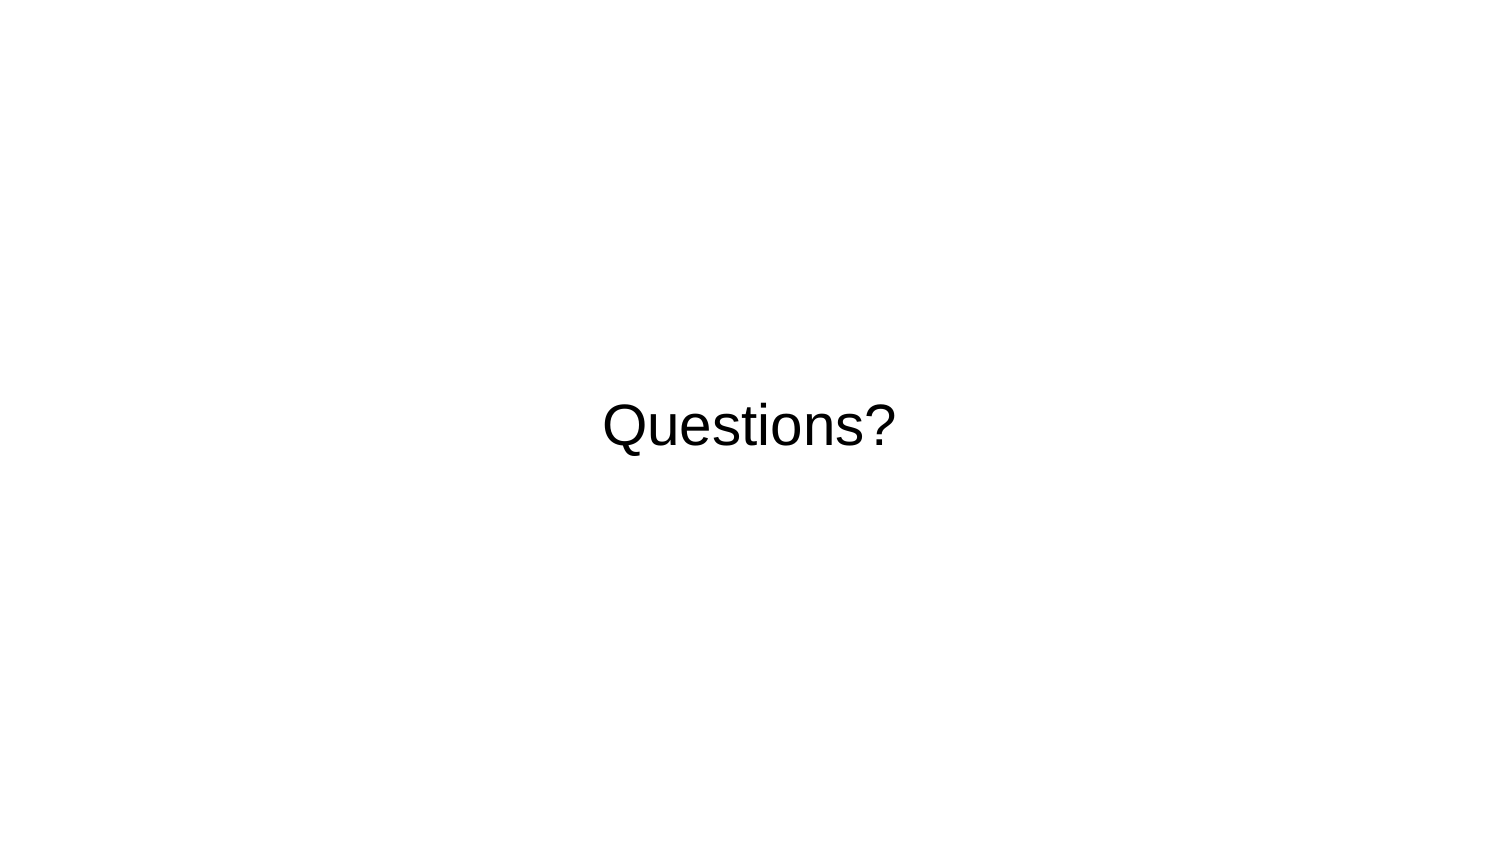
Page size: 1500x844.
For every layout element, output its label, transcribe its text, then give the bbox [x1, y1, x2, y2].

title Questions? [51, 374, 1449, 469]
